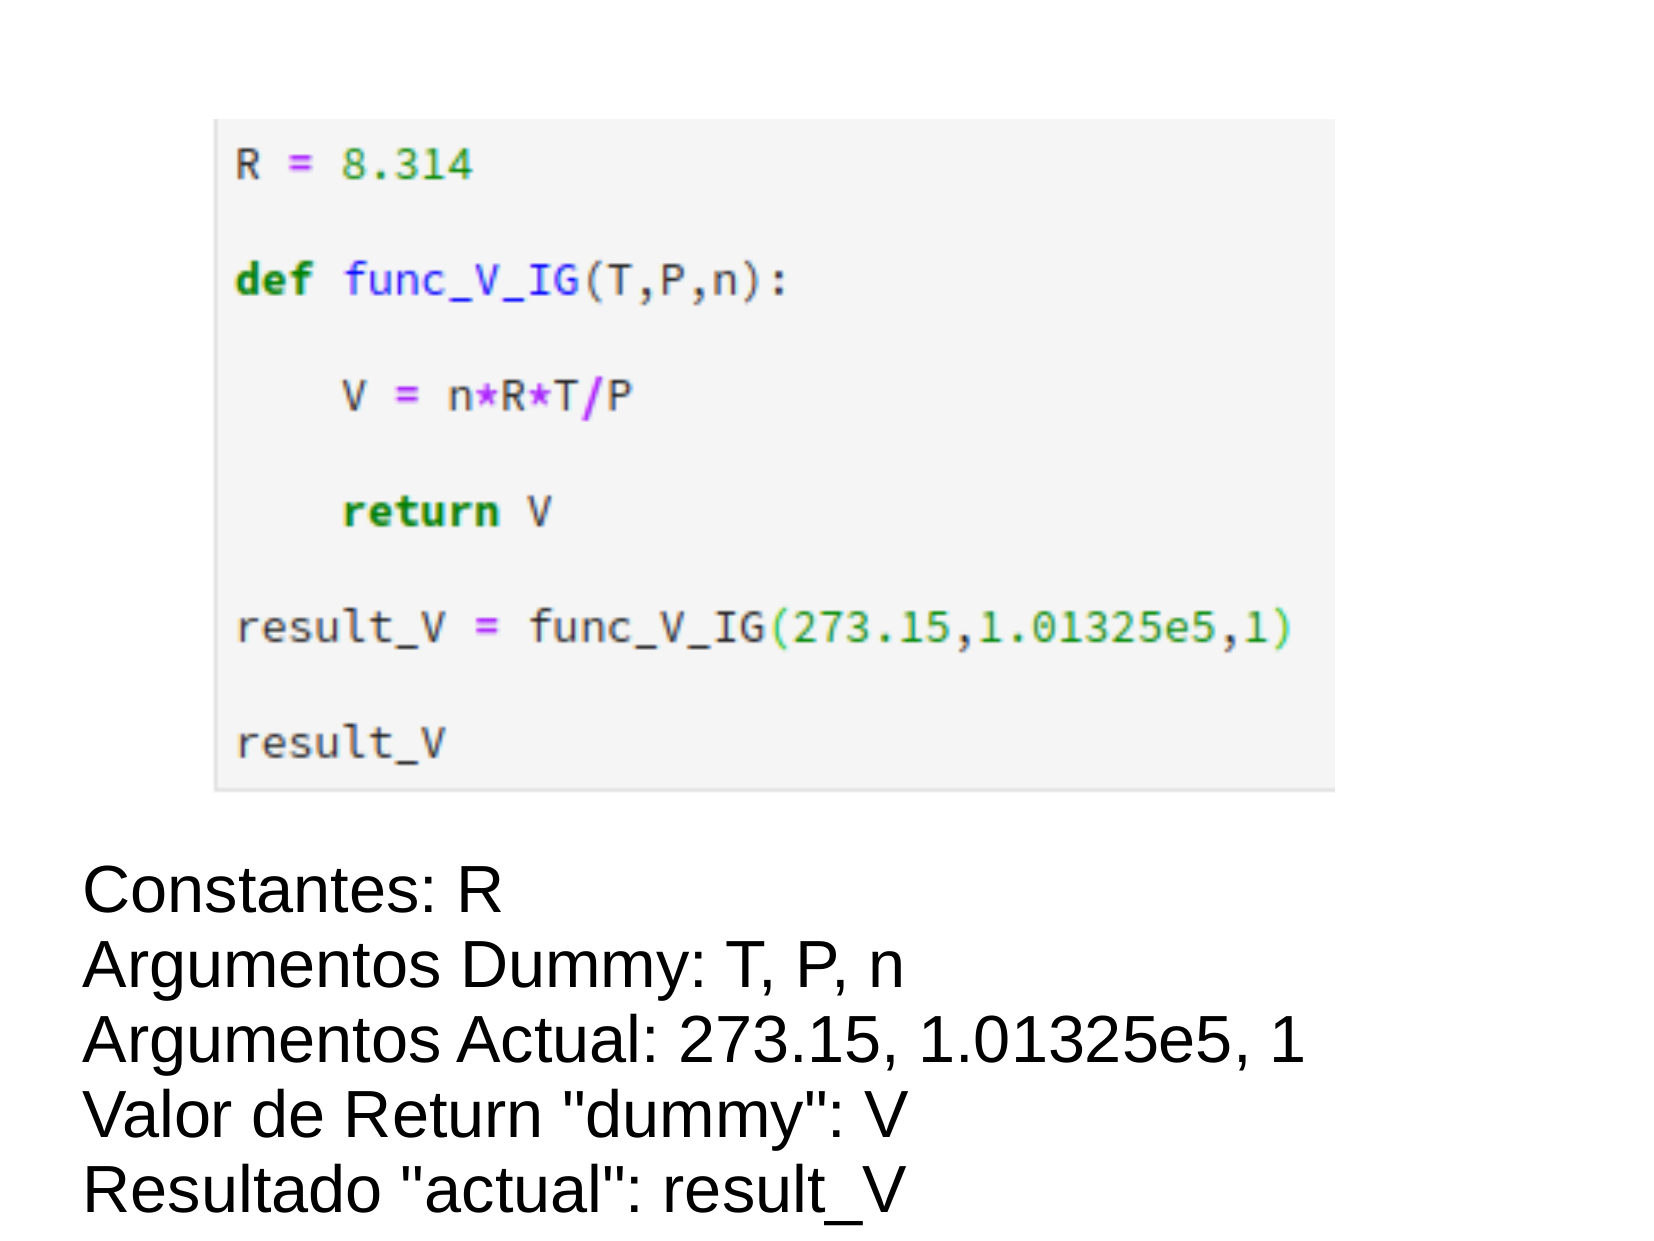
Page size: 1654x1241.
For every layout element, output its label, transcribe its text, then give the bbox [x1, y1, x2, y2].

picture [188, 119, 1335, 811]
subtitle Constantes: R Argumentos Dummy: T, P, n Argumentos Actual: 273.15, 1.01325e5, 1 Valor de Return "dummy": V Resultado "actual": result_V [82, 838, 1571, 1241]
